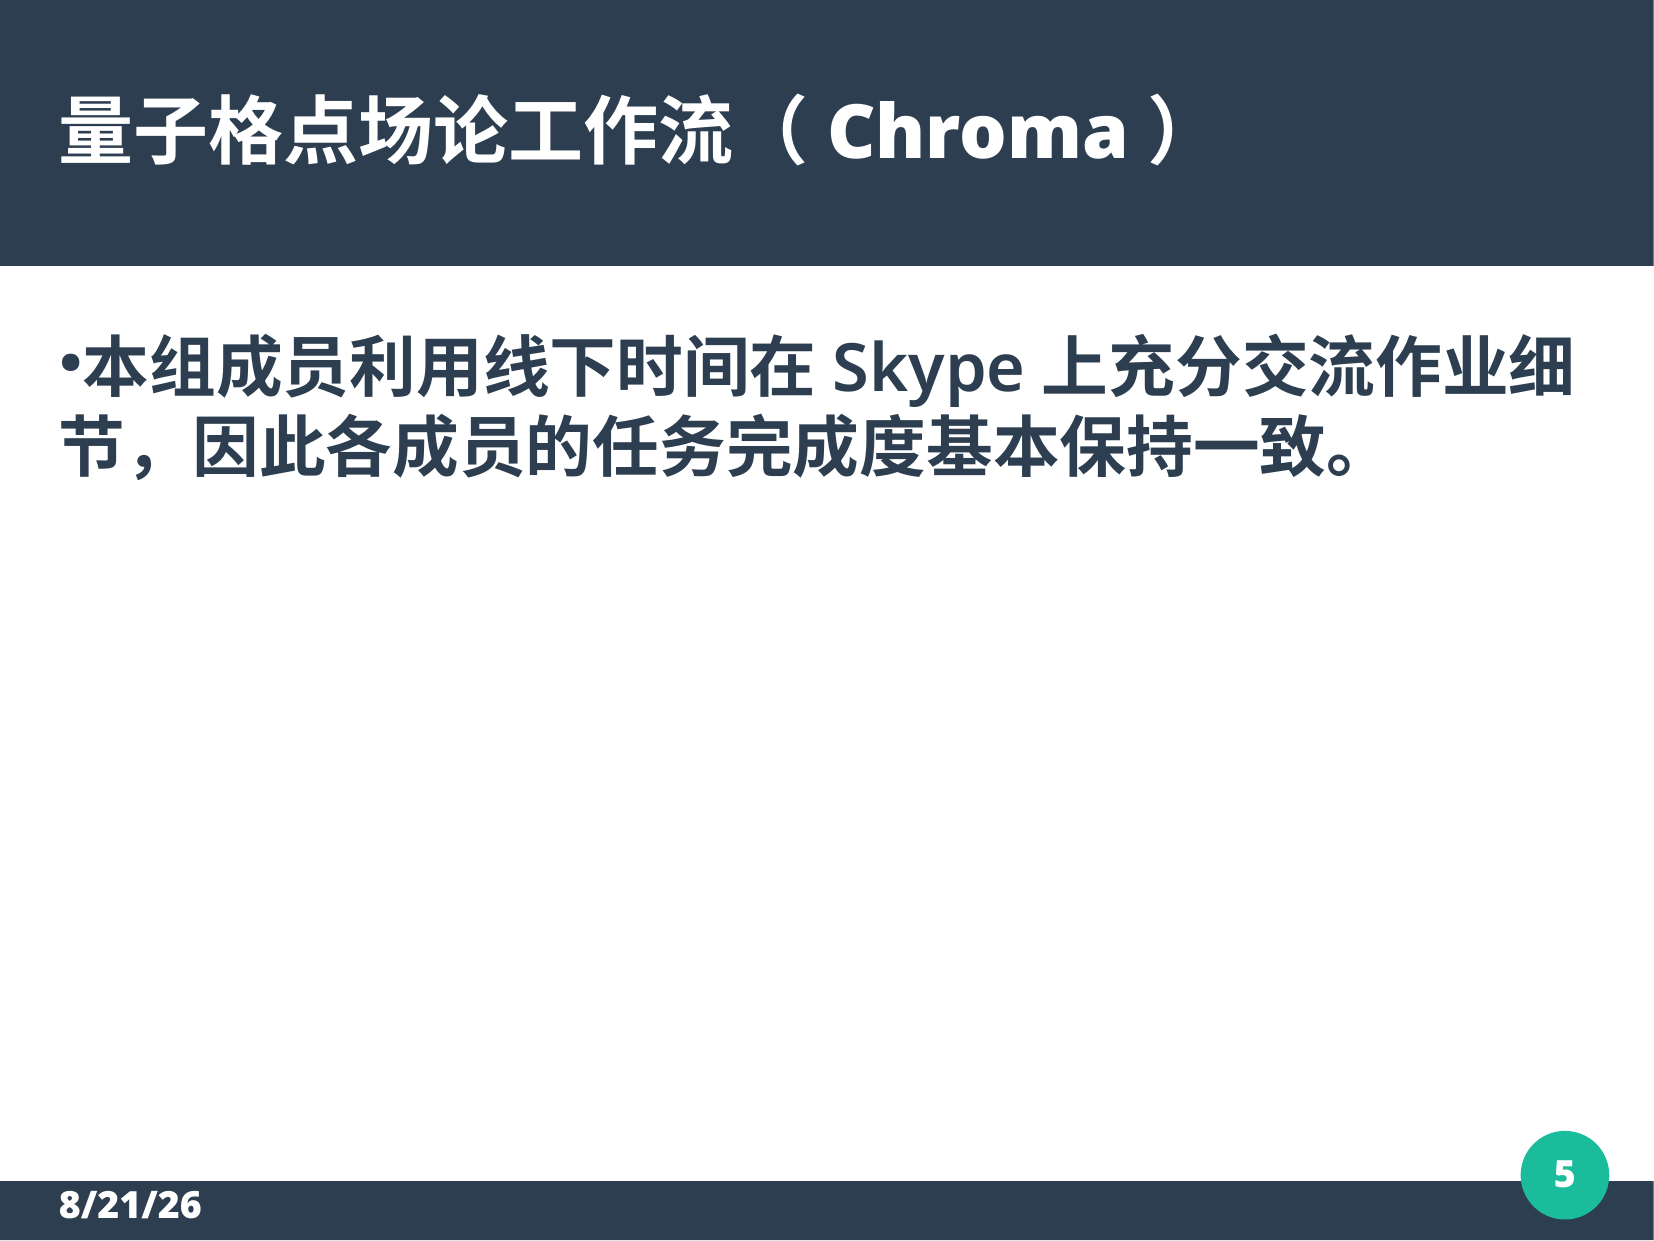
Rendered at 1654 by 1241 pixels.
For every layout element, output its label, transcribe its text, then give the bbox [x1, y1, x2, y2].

text_box [59, 1181, 532, 1241]
list 本组成员利用线下时间在Skype上充分交流作业细节，因此各成员的任务完成度基本保持一致。 [59, 324, 1595, 1152]
title 量子格点场论工作流（Chroma） [59, 49, 1595, 207]
text_box [1505, 1116, 1625, 1235]
